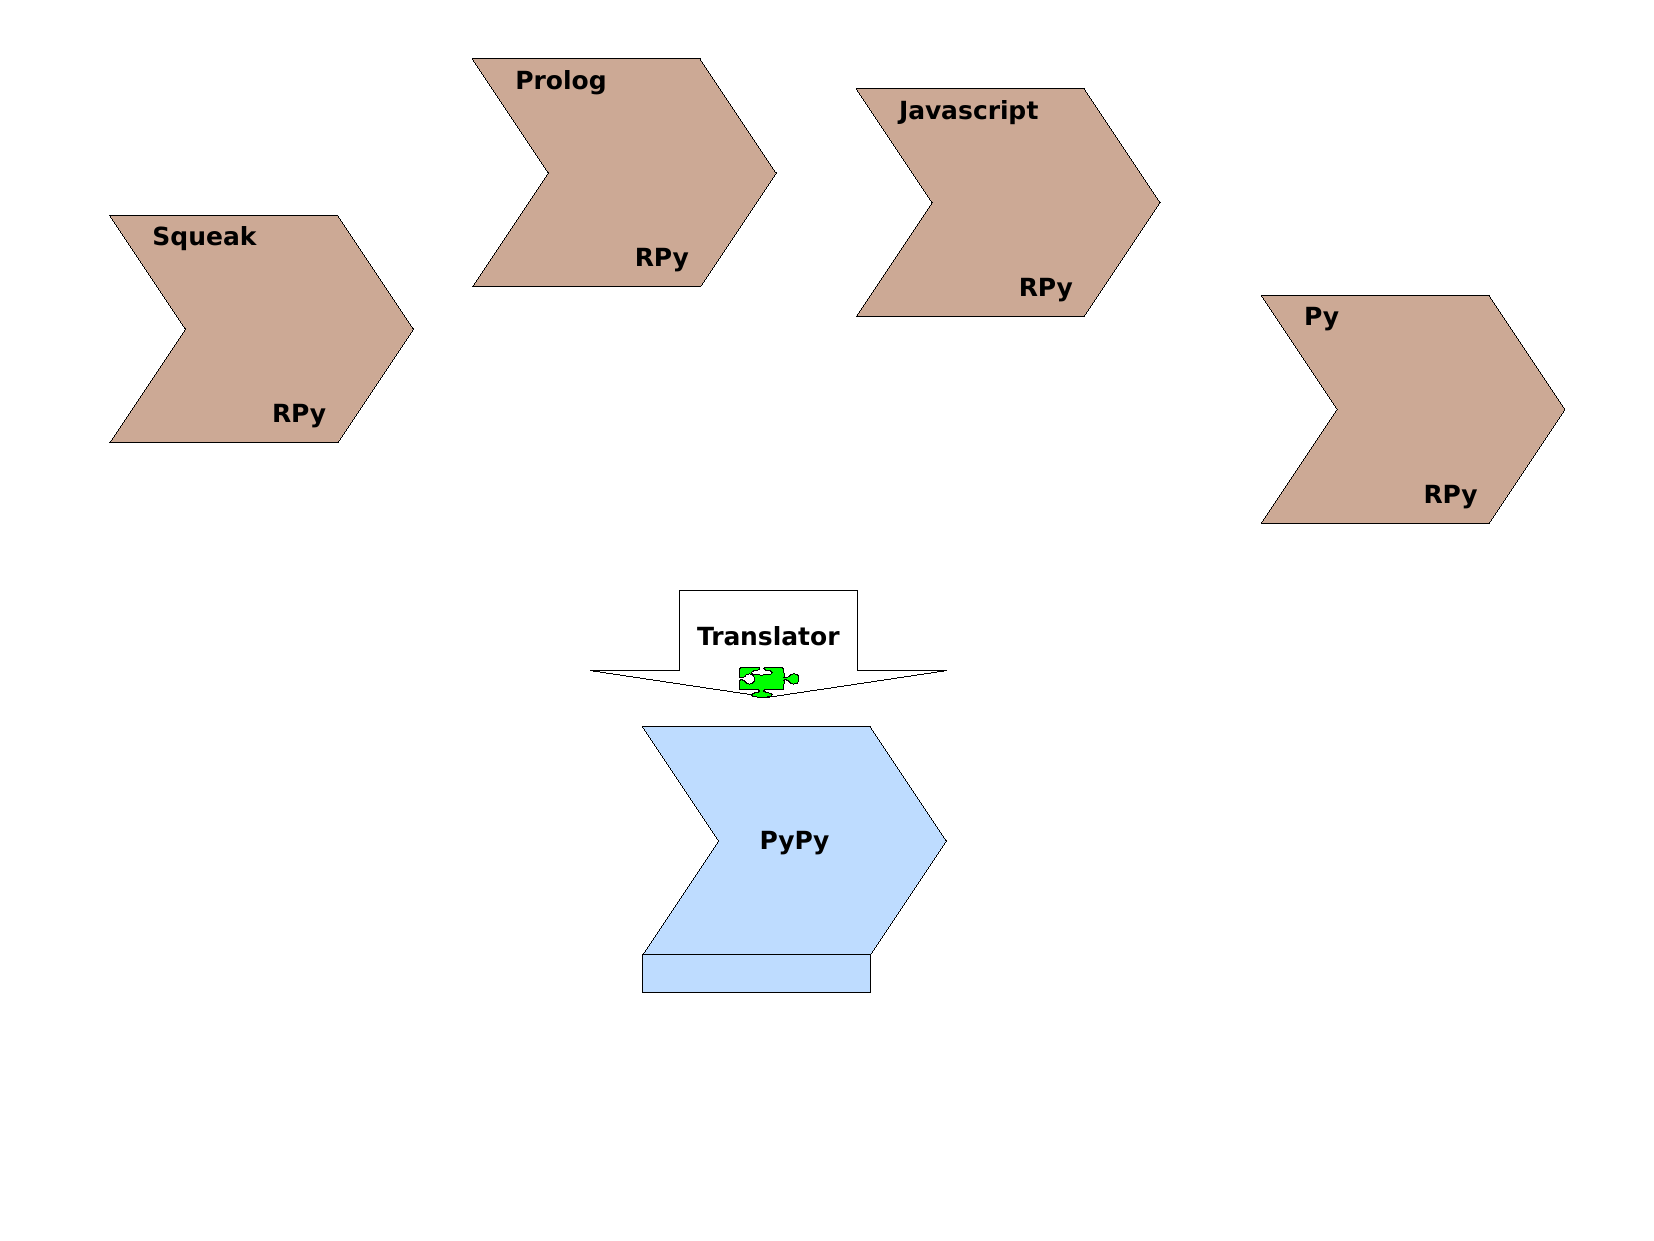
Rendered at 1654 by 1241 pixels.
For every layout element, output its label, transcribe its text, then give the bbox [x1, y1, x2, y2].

text_box [739, 667, 799, 698]
text_box [1261, 295, 1565, 524]
text_box [856, 88, 884, 131]
text_box [109, 215, 414, 443]
text_box PyPy [642, 726, 947, 954]
text_box [642, 954, 871, 993]
text_box [1261, 295, 1289, 337]
text_box RPy [1003, 265, 1093, 310]
text_box Squeak [137, 215, 325, 260]
text_box RPy [257, 392, 346, 437]
text_box Prolog [500, 59, 650, 104]
text_box [109, 215, 137, 257]
text_box RPy [620, 236, 709, 281]
text_box Javascript [884, 88, 1063, 133]
text_box Py [1289, 295, 1364, 340]
text_box [856, 88, 1161, 317]
text_box RPy [1408, 472, 1498, 517]
text_box [472, 58, 777, 287]
text_box Translator [590, 590, 947, 697]
